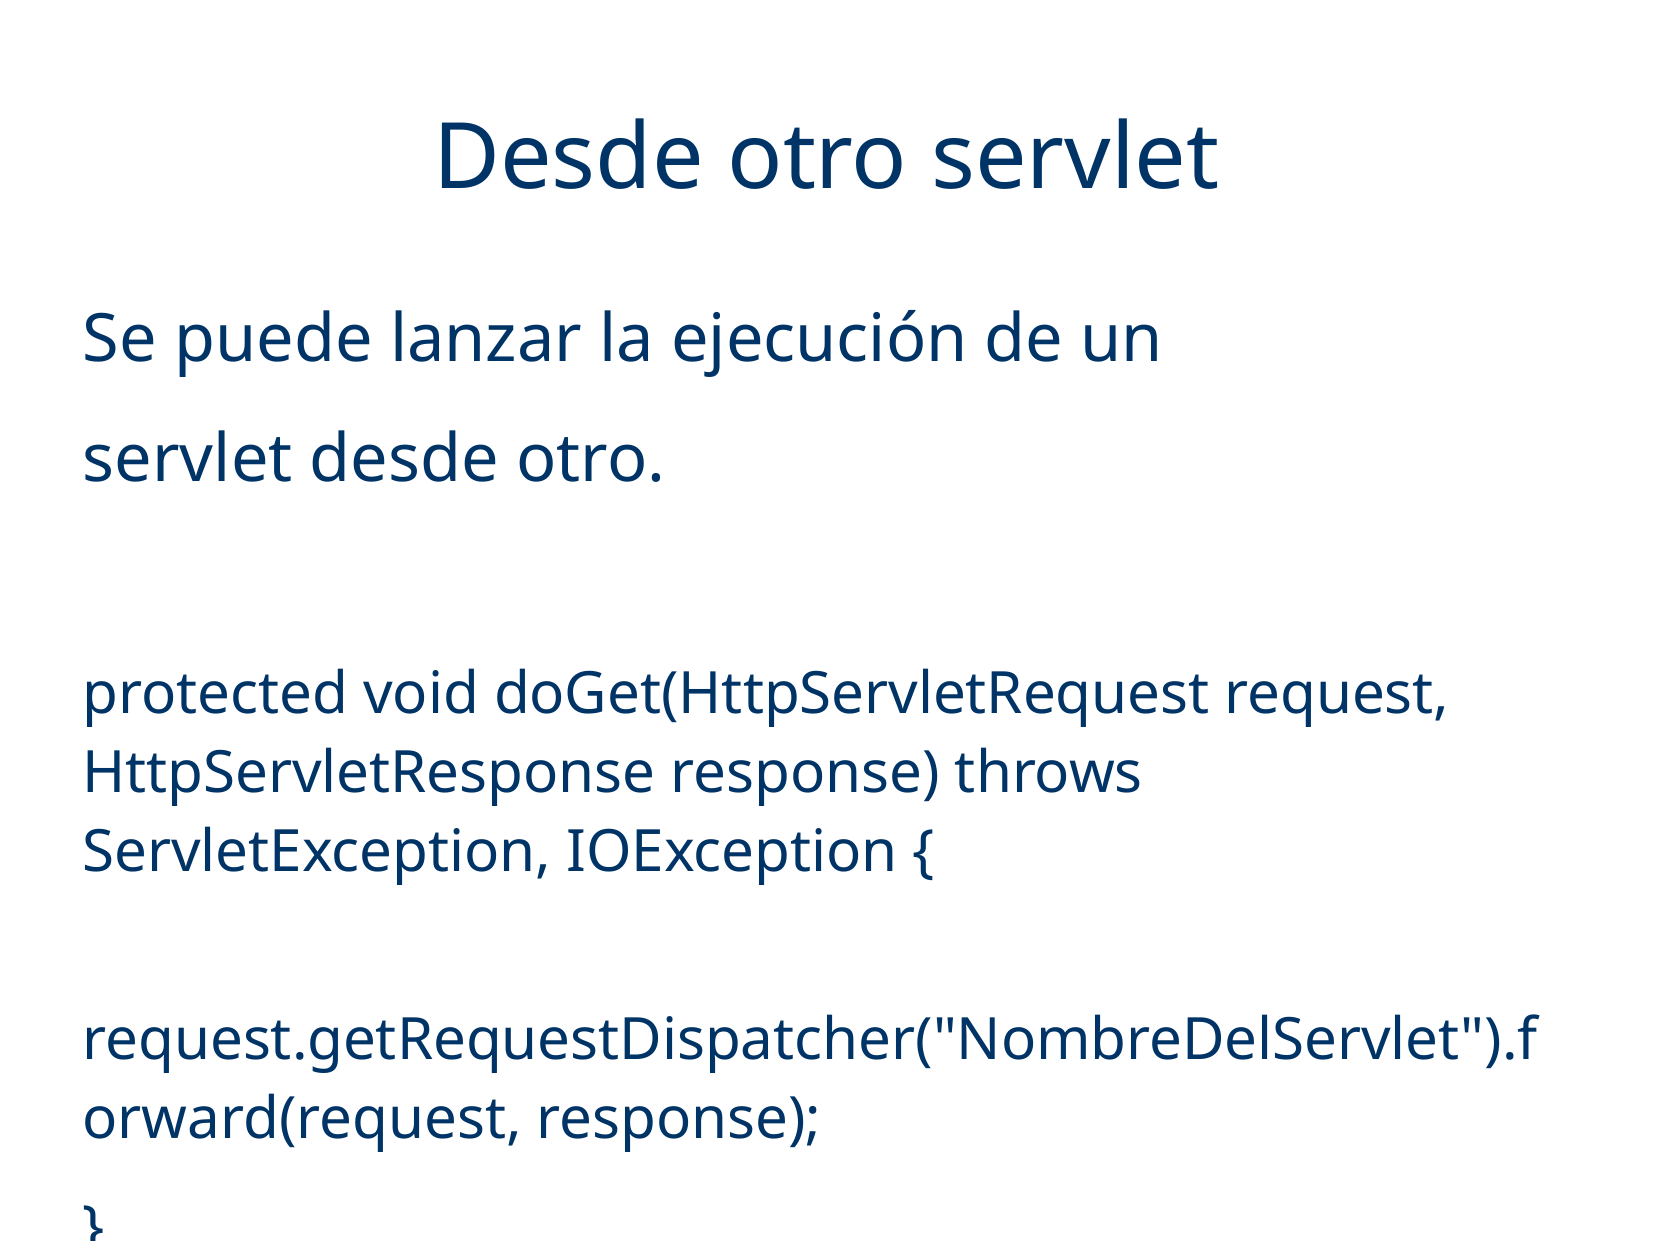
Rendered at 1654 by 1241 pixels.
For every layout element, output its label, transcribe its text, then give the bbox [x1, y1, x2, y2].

list Se puede lanzar la ejecución de un servlet desde otro. protected void doGet(HttpServletRequest request, HttpServletResponse response) throws ServletException, IOException { request.getRequestDispatcher("NombreDelServlet").forward(request, response); } [82, 290, 1571, 1116]
title Desde otro servlet [82, 49, 1571, 257]
